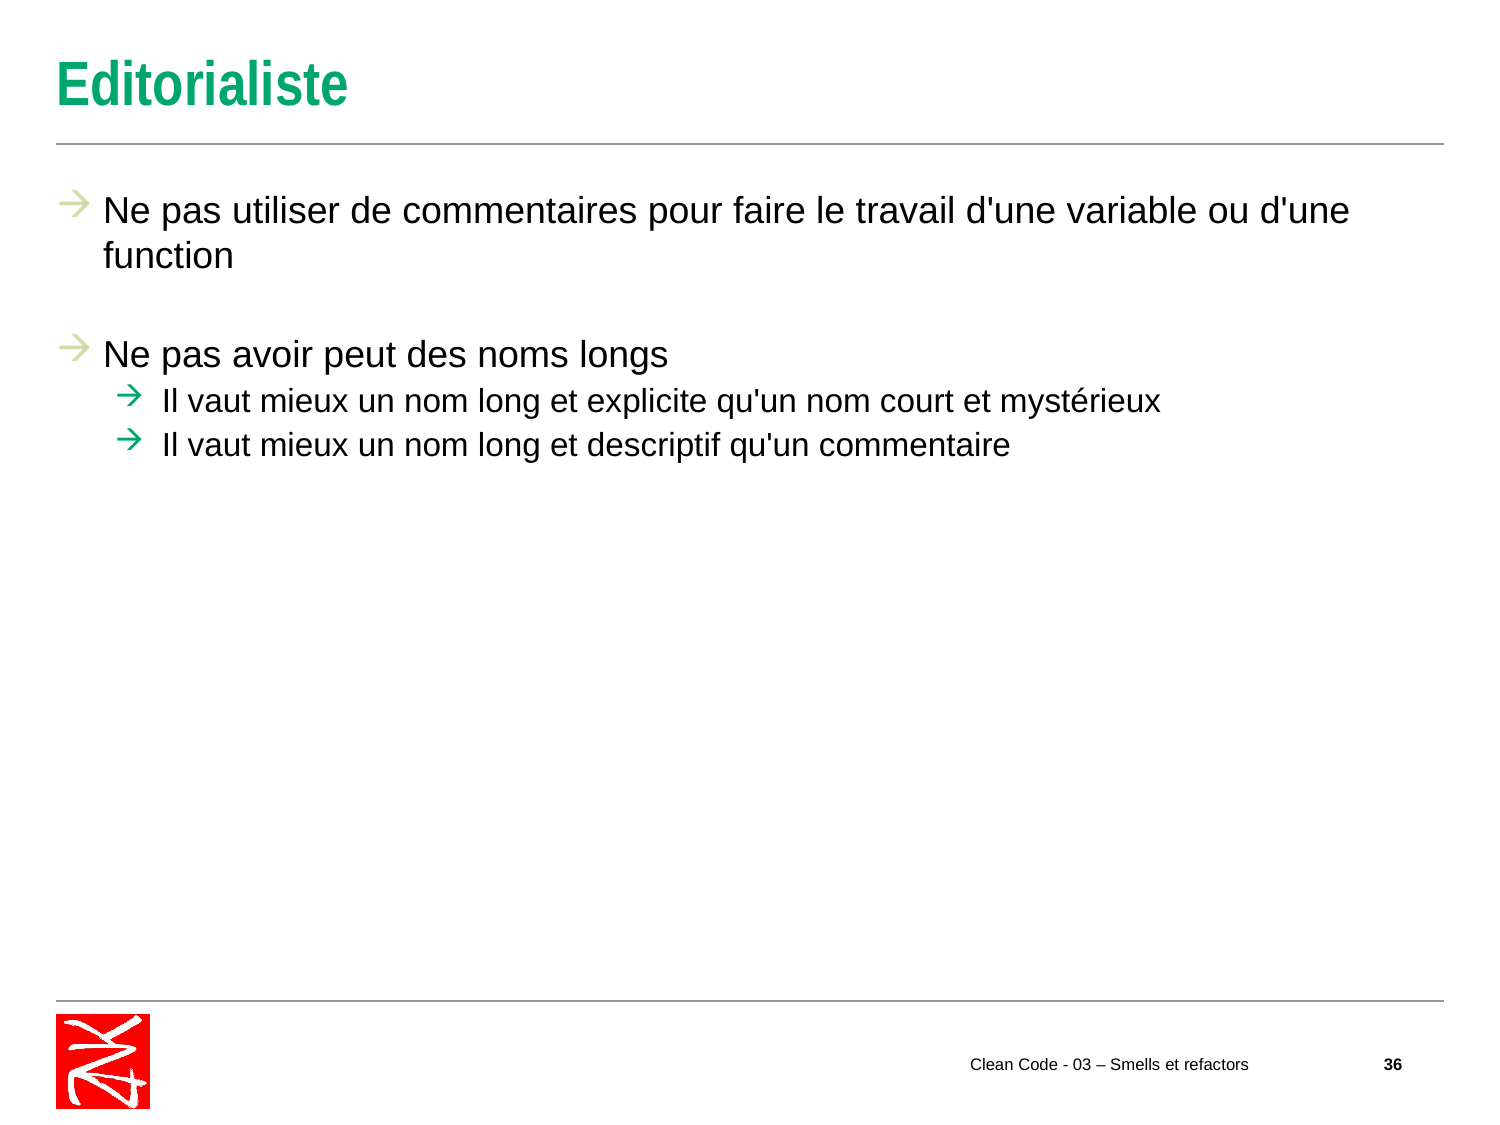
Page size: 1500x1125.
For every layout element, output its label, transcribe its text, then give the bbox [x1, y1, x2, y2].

picture [55, 1014, 151, 1109]
slide_number <number> [1372, 1049, 1403, 1079]
title Editorialiste [56, 18, 1444, 142]
list Ne pas utiliser de commentaires pour faire le travail d'une variable ou d'une function Ne pas avoir peut des noms longs Il vaut mieux un nom long et explicite qu'un nom court et mystérieux Il vaut mieux un nom long et descriptif qu'un commentaire [56, 186, 1444, 972]
footer Clean Code - 03 – Smells et refactors [919, 1049, 1250, 1079]
